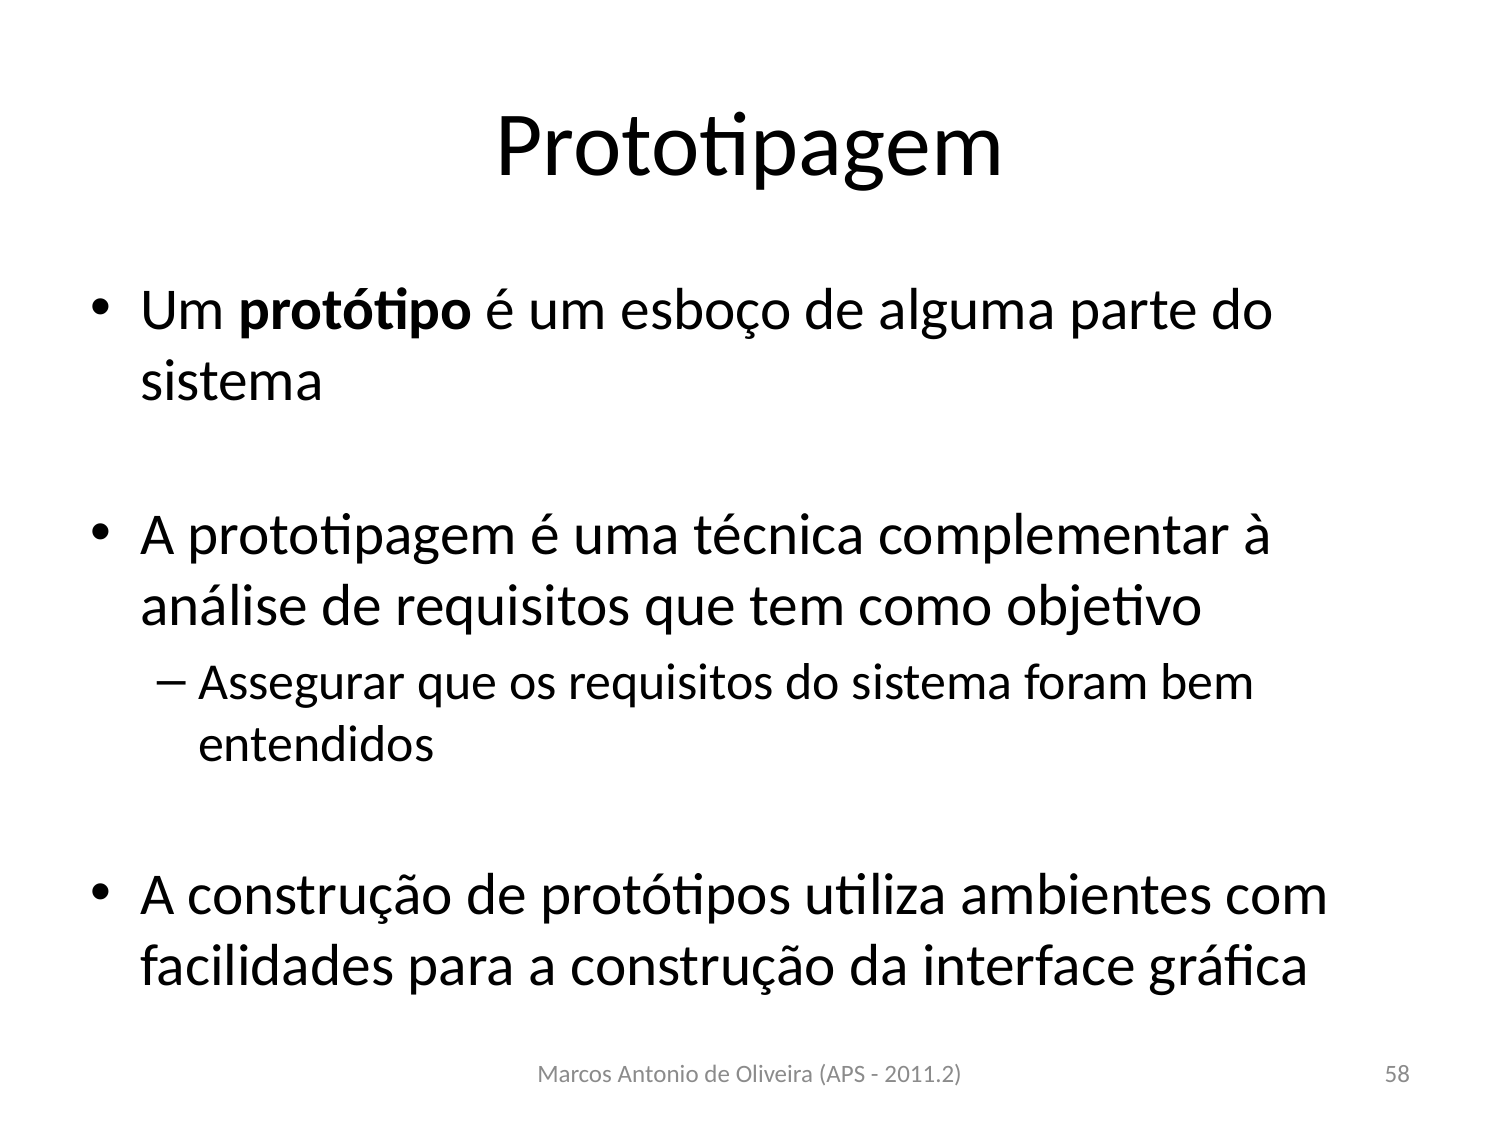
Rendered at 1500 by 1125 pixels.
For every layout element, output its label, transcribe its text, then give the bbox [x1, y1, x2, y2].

list Um protótipo é um esboço de alguma parte do sistema A prototipagem é uma técnica complementar à análise de requisitos que tem como objetivo Assegurar que os requisitos do sistema foram bem entendidos A construção de protótipos utiliza ambientes com facilidades para a construção da interface gráfica [75, 262, 1425, 1005]
slide_number <número> [1074, 1042, 1425, 1103]
title Prototipagem [75, 45, 1425, 233]
footer Marcos Antonio de Oliveira (APS - 2011.2) [512, 1042, 988, 1103]
